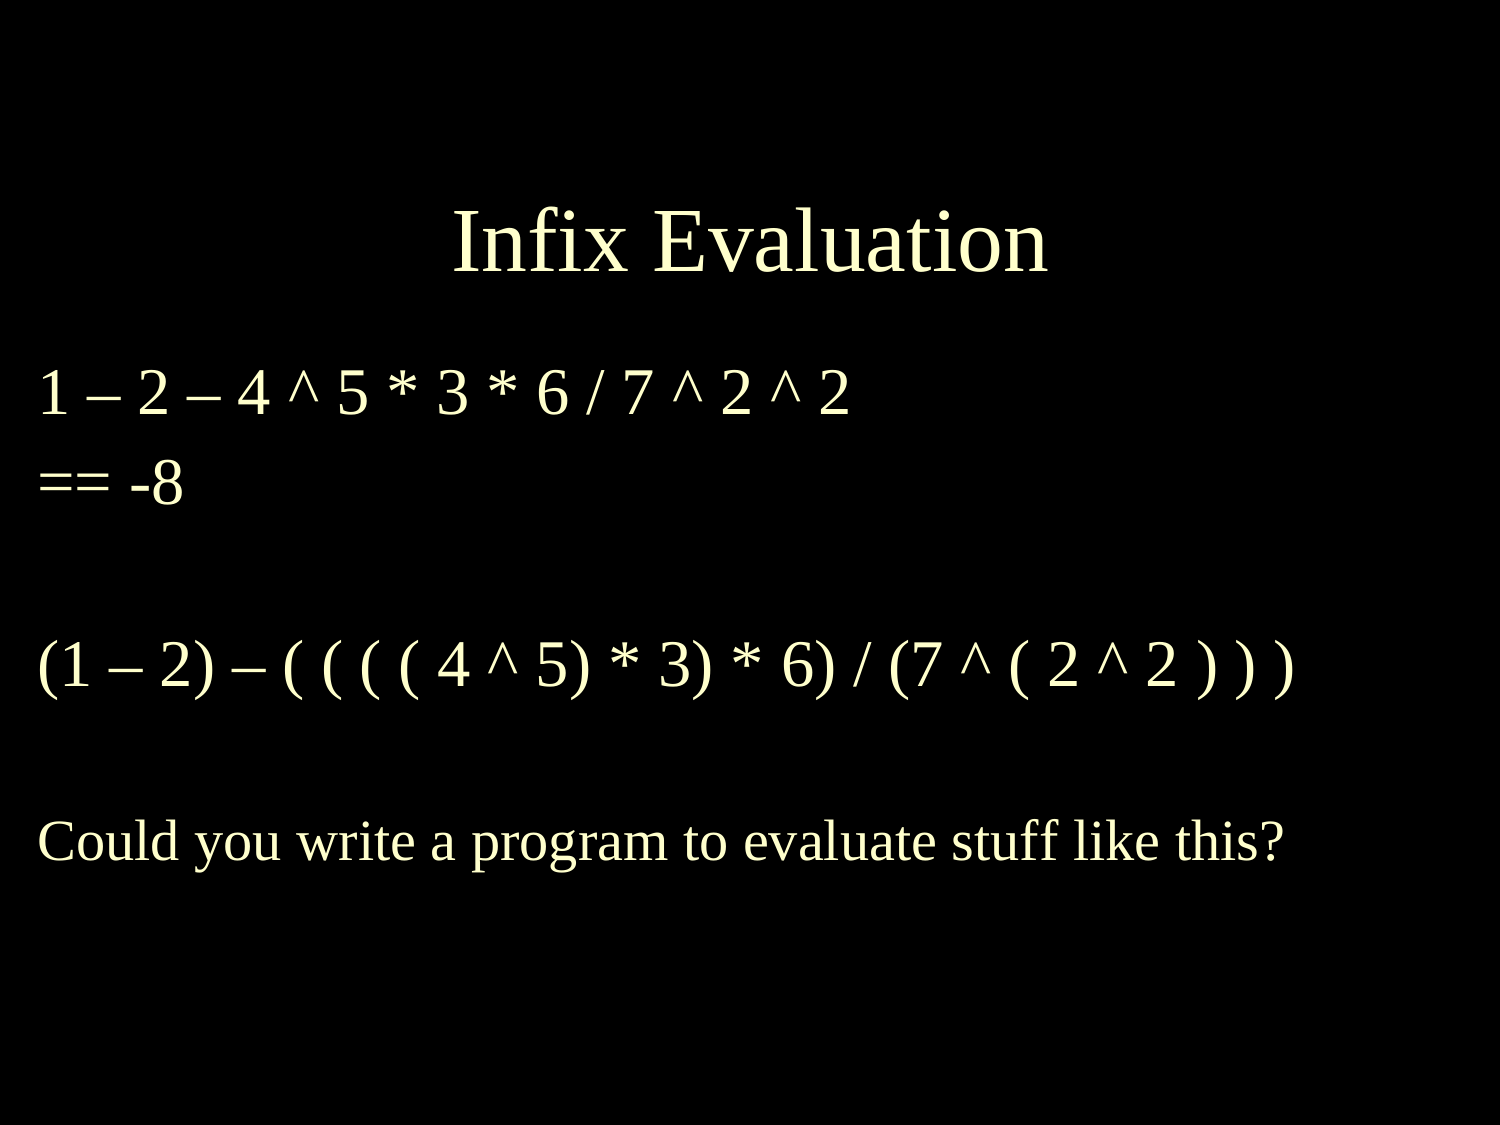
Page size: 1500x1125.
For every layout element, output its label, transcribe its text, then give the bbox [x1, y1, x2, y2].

list 1 – 2 – 4 ^ 5 * 3 * 6 / 7 ^ 2 ^ 2 == -8 (1 – 2) – ( ( ( ( 4 ^ 5) * 3) * 6) / (7 ^ ( 2 ^ 2 ) ) ) Could you write a program to evaluate stuff like this? [22, 347, 1482, 1026]
title Infix Evaluation [22, 145, 1480, 336]
